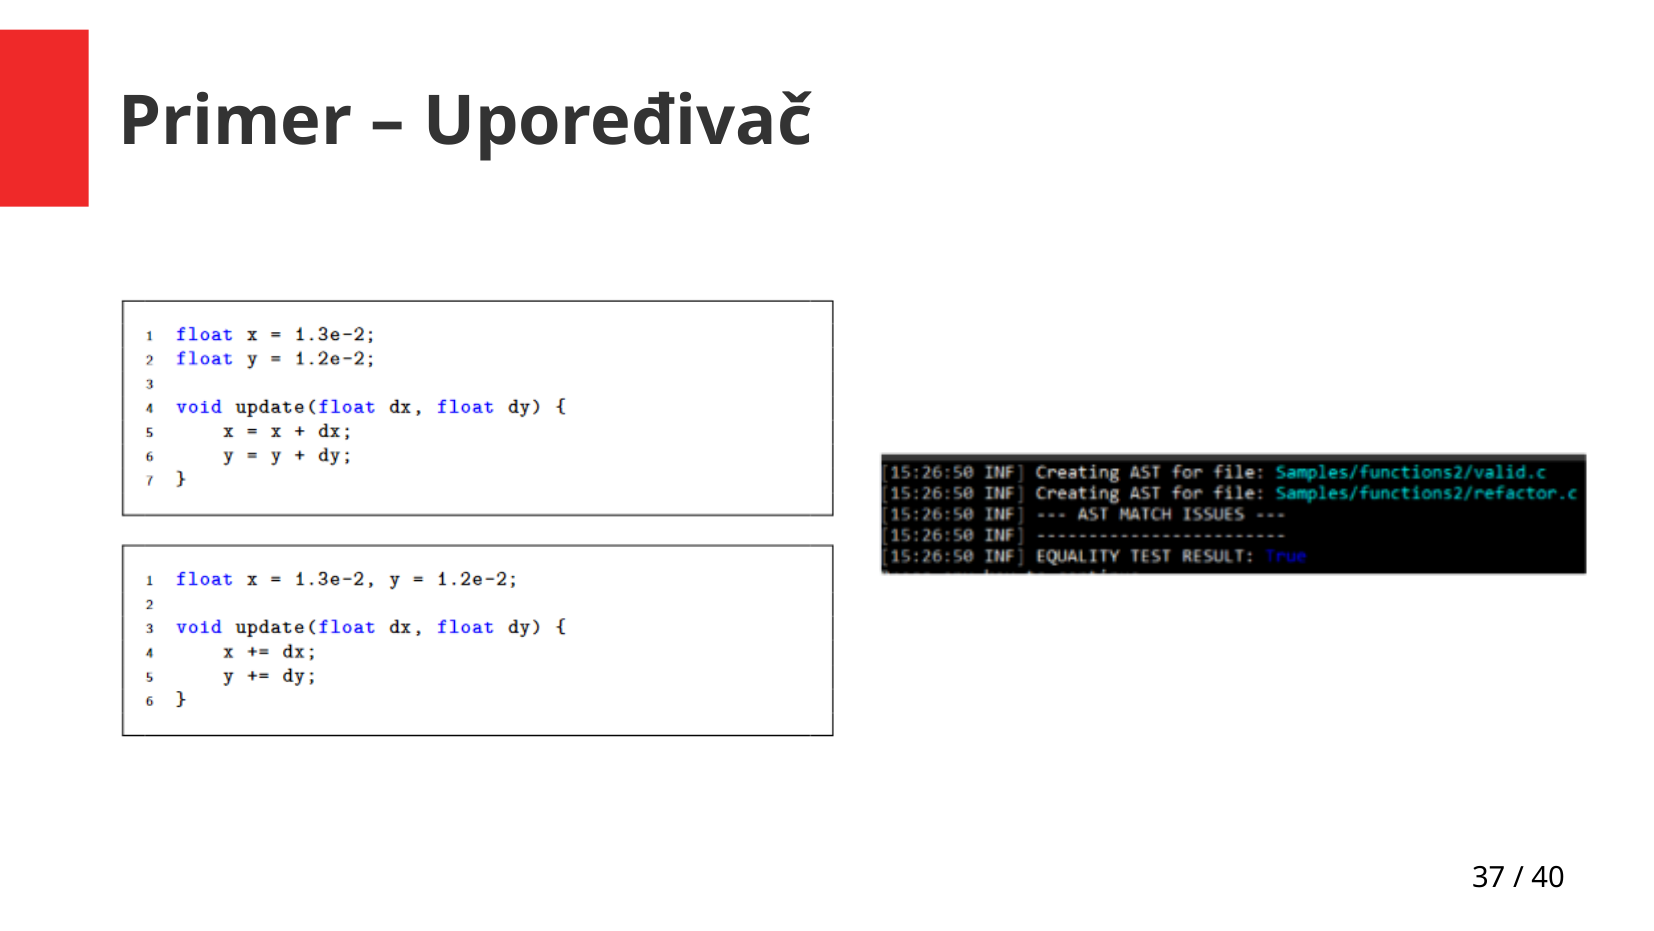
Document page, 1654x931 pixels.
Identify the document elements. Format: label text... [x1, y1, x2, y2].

picture [874, 447, 1595, 586]
picture [118, 294, 839, 739]
title Primer – Upoređivač [118, 29, 1595, 207]
